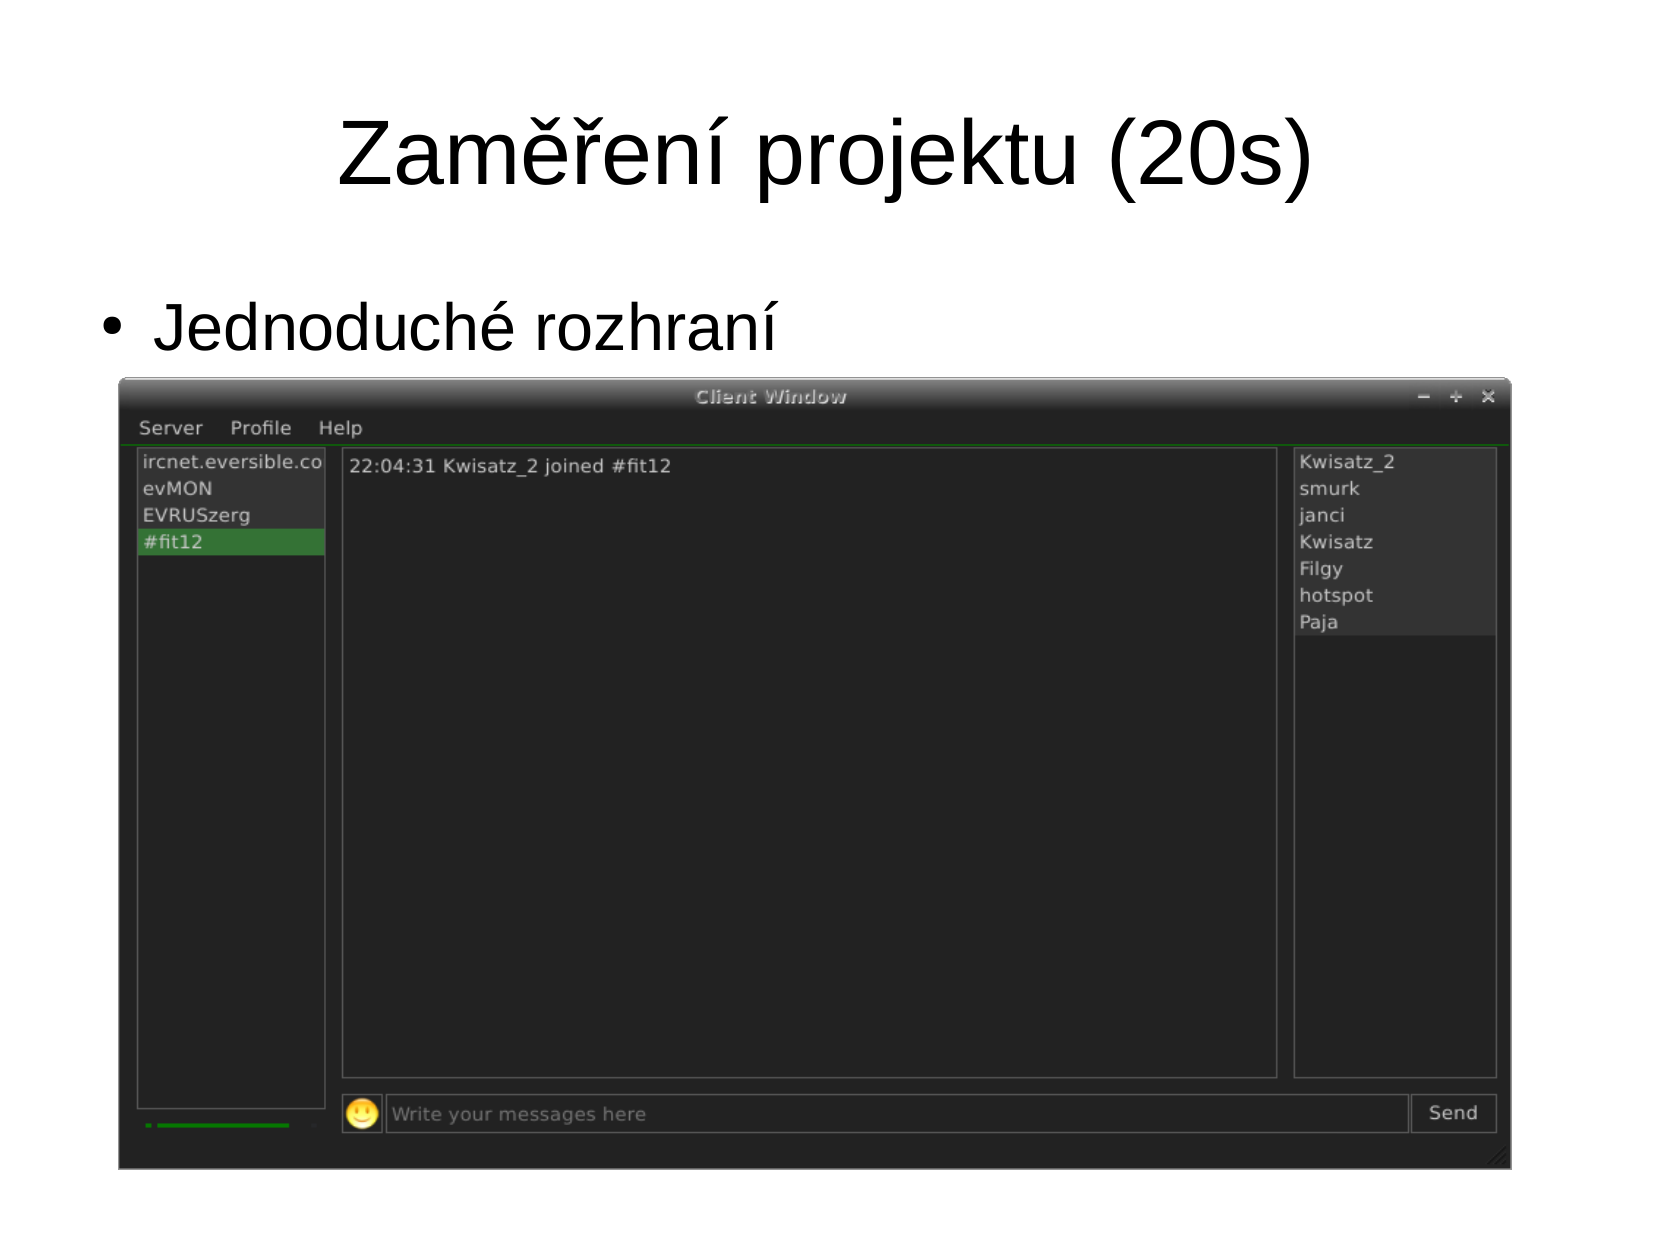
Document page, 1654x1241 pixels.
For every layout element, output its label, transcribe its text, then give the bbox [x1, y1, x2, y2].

picture [118, 377, 1512, 1170]
list Jednoduché rozhraní [82, 290, 1571, 1010]
title Zaměření projektu (20s) [82, 49, 1571, 257]
